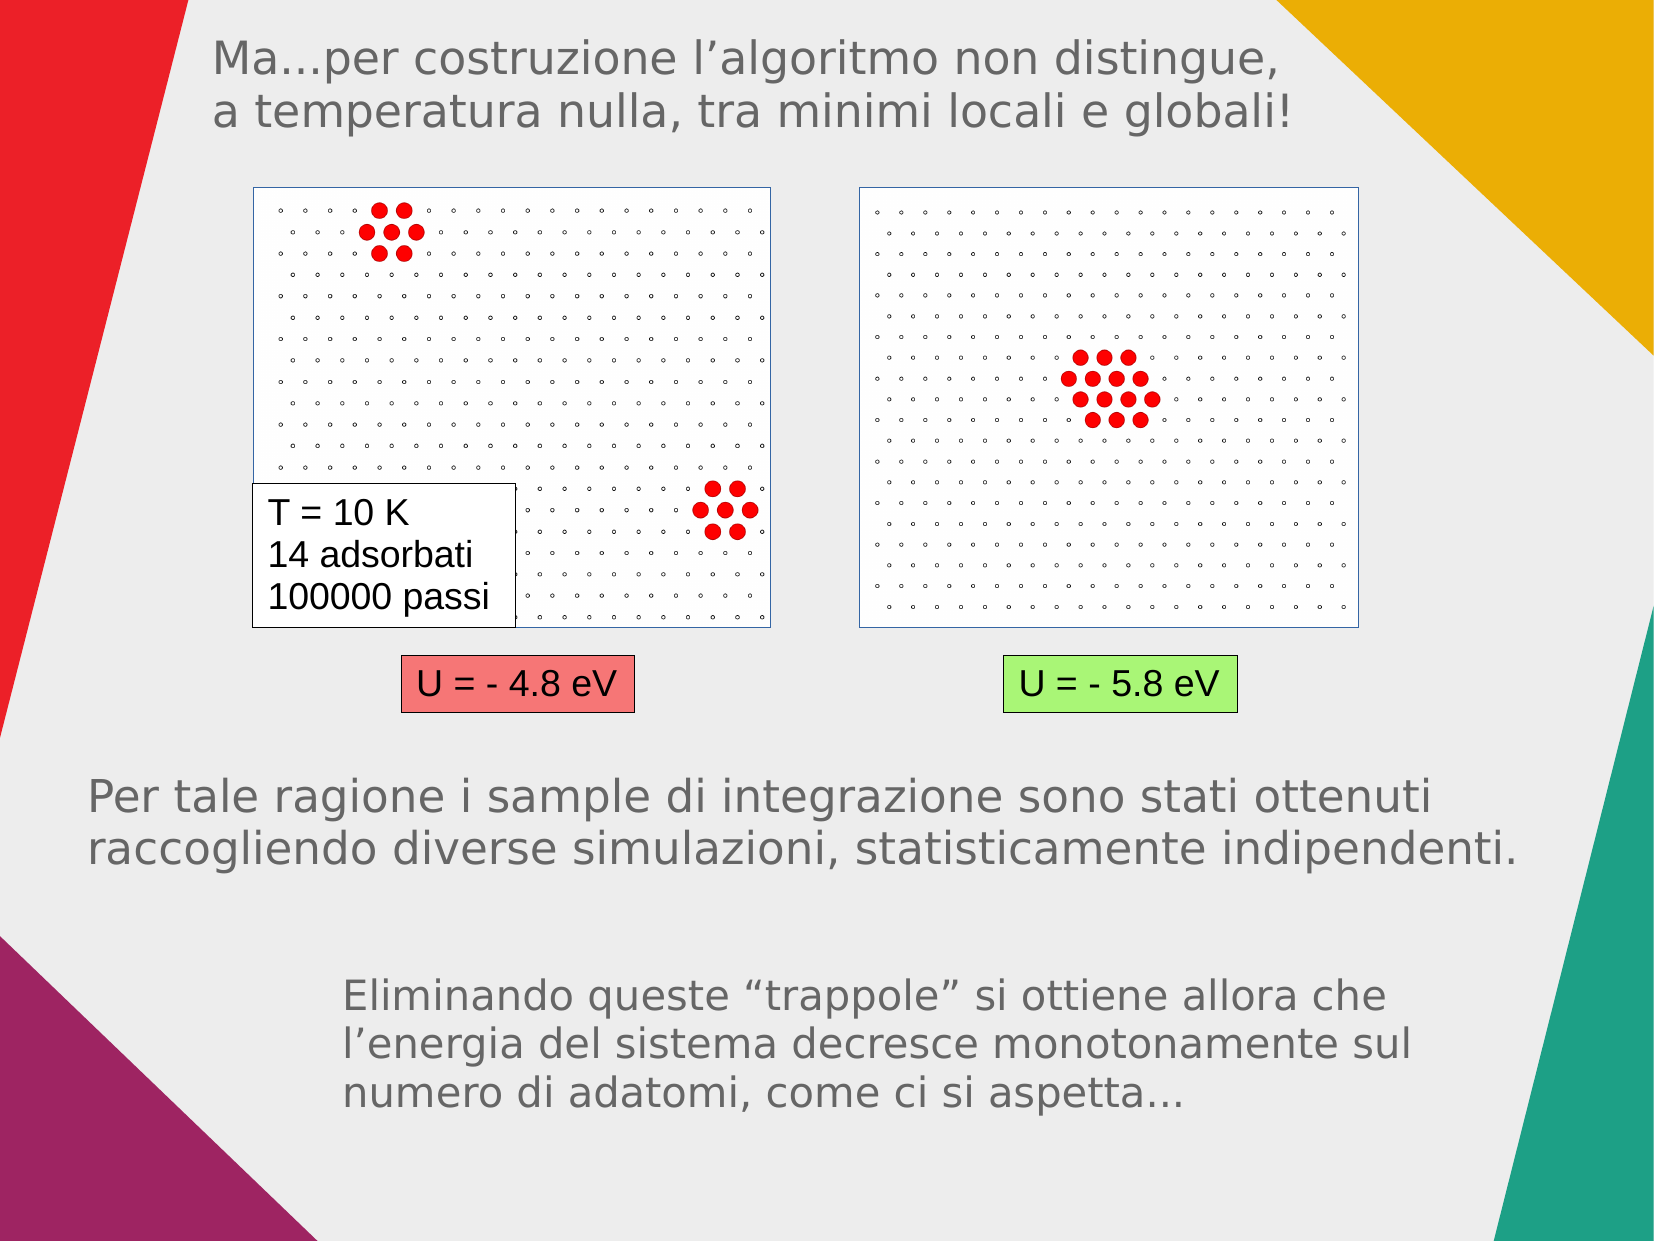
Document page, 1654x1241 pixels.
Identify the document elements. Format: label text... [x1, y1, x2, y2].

picture [859, 187, 1359, 628]
list Eliminando queste “trappole” si ottiene allora che l’energia del sistema decresce monotonamente sul numero di adatomi, come ci si aspetta... [271, 971, 1502, 1144]
list Per tale ragione i sample di integrazione sono stati ottenuti raccogliendo diverse simulazioni, statisticamente indipendenti. [38, 770, 1543, 894]
text_box U = - 5.8 eV [1003, 655, 1238, 713]
list Ma...per costruzione l’algoritmo non distingue, a temperatura nulla, tra minimi locali e globali! [141, 31, 1307, 156]
text_box T = 10 K 14 adsorbati 100000 passi [252, 483, 516, 628]
picture [253, 187, 771, 628]
text_box U = - 4.8 eV [401, 655, 635, 713]
